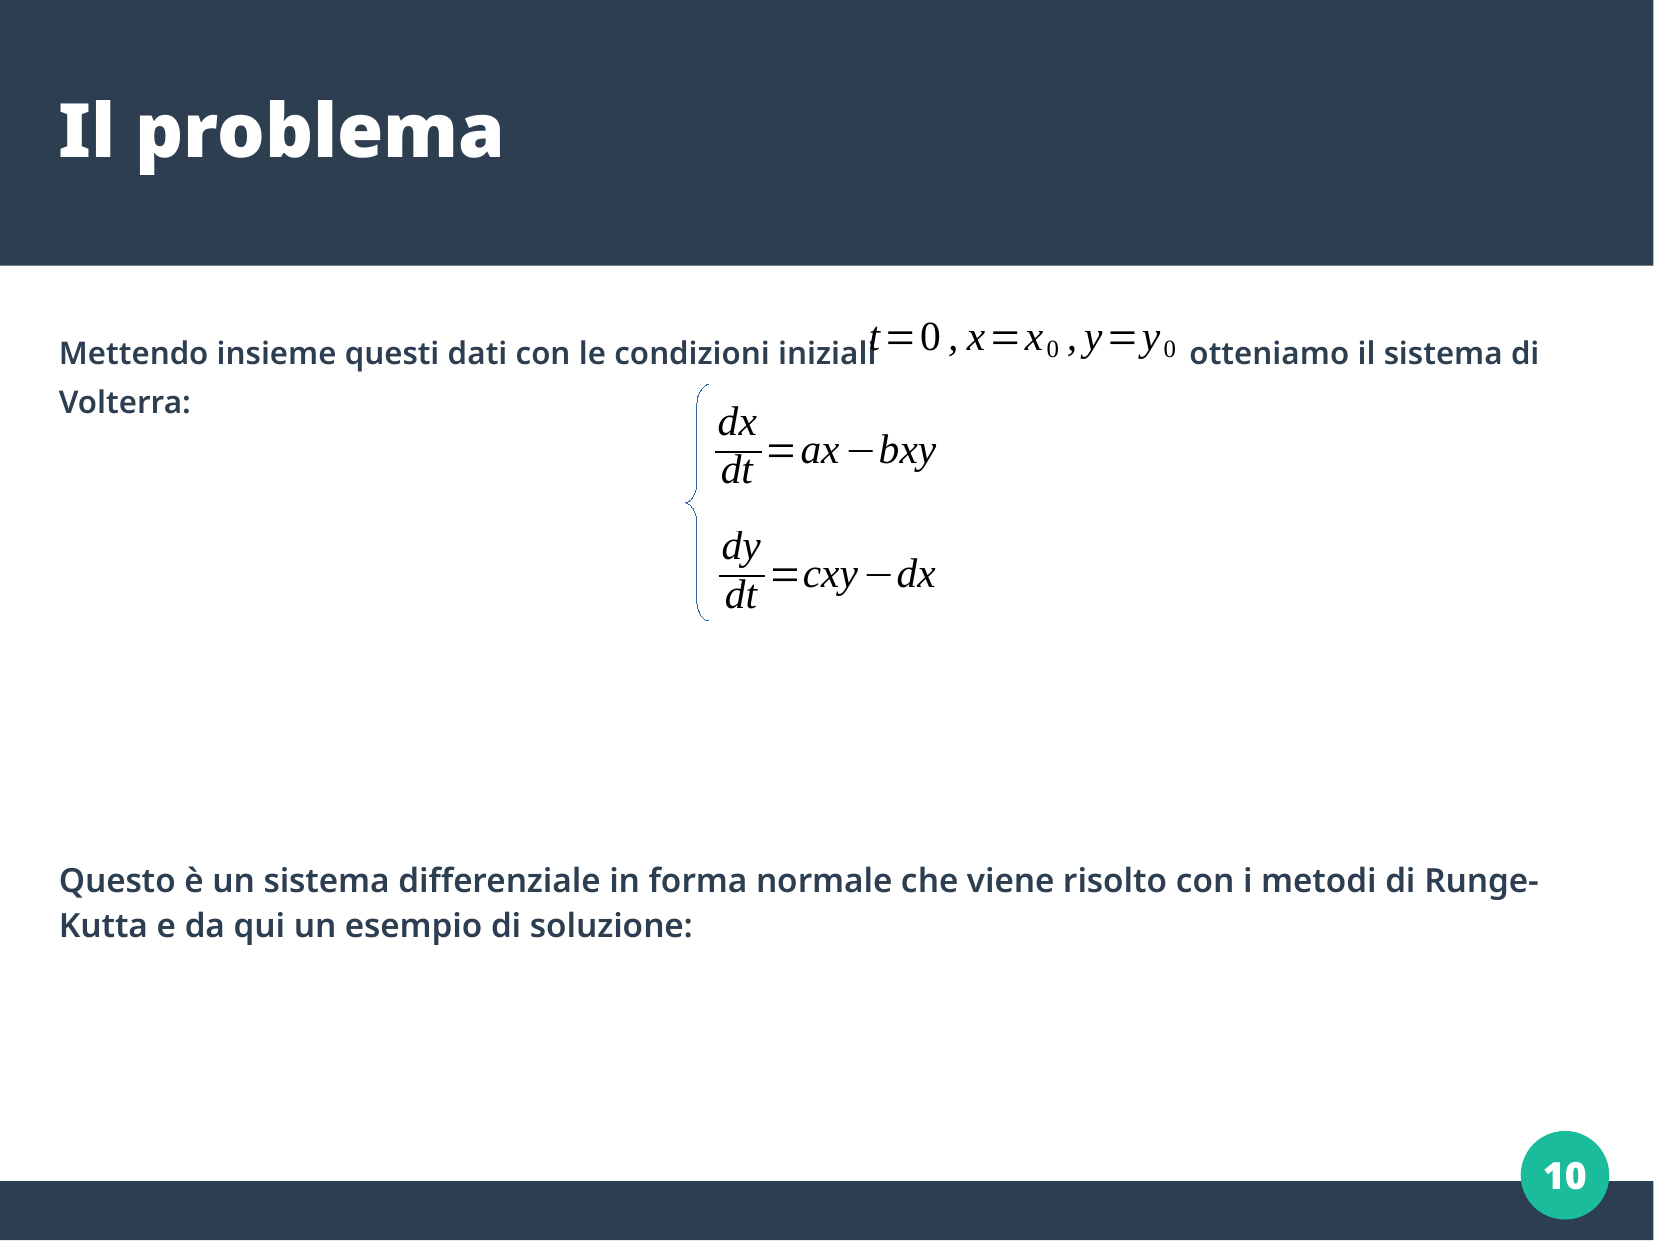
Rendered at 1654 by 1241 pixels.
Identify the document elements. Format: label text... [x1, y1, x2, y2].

title Il problema [59, 49, 1595, 207]
list Mettendo insieme questi dati con le condizioni iniziali otteniamo il sistema di Volterra: Questo è un sistema differenziale in forma normale che viene risolto con i metodi di Runge-Kutta e da qui un esempio di soluzione: [59, 324, 1595, 1152]
chart [706, 406, 945, 497]
chart [862, 321, 1183, 367]
chart [710, 531, 945, 621]
